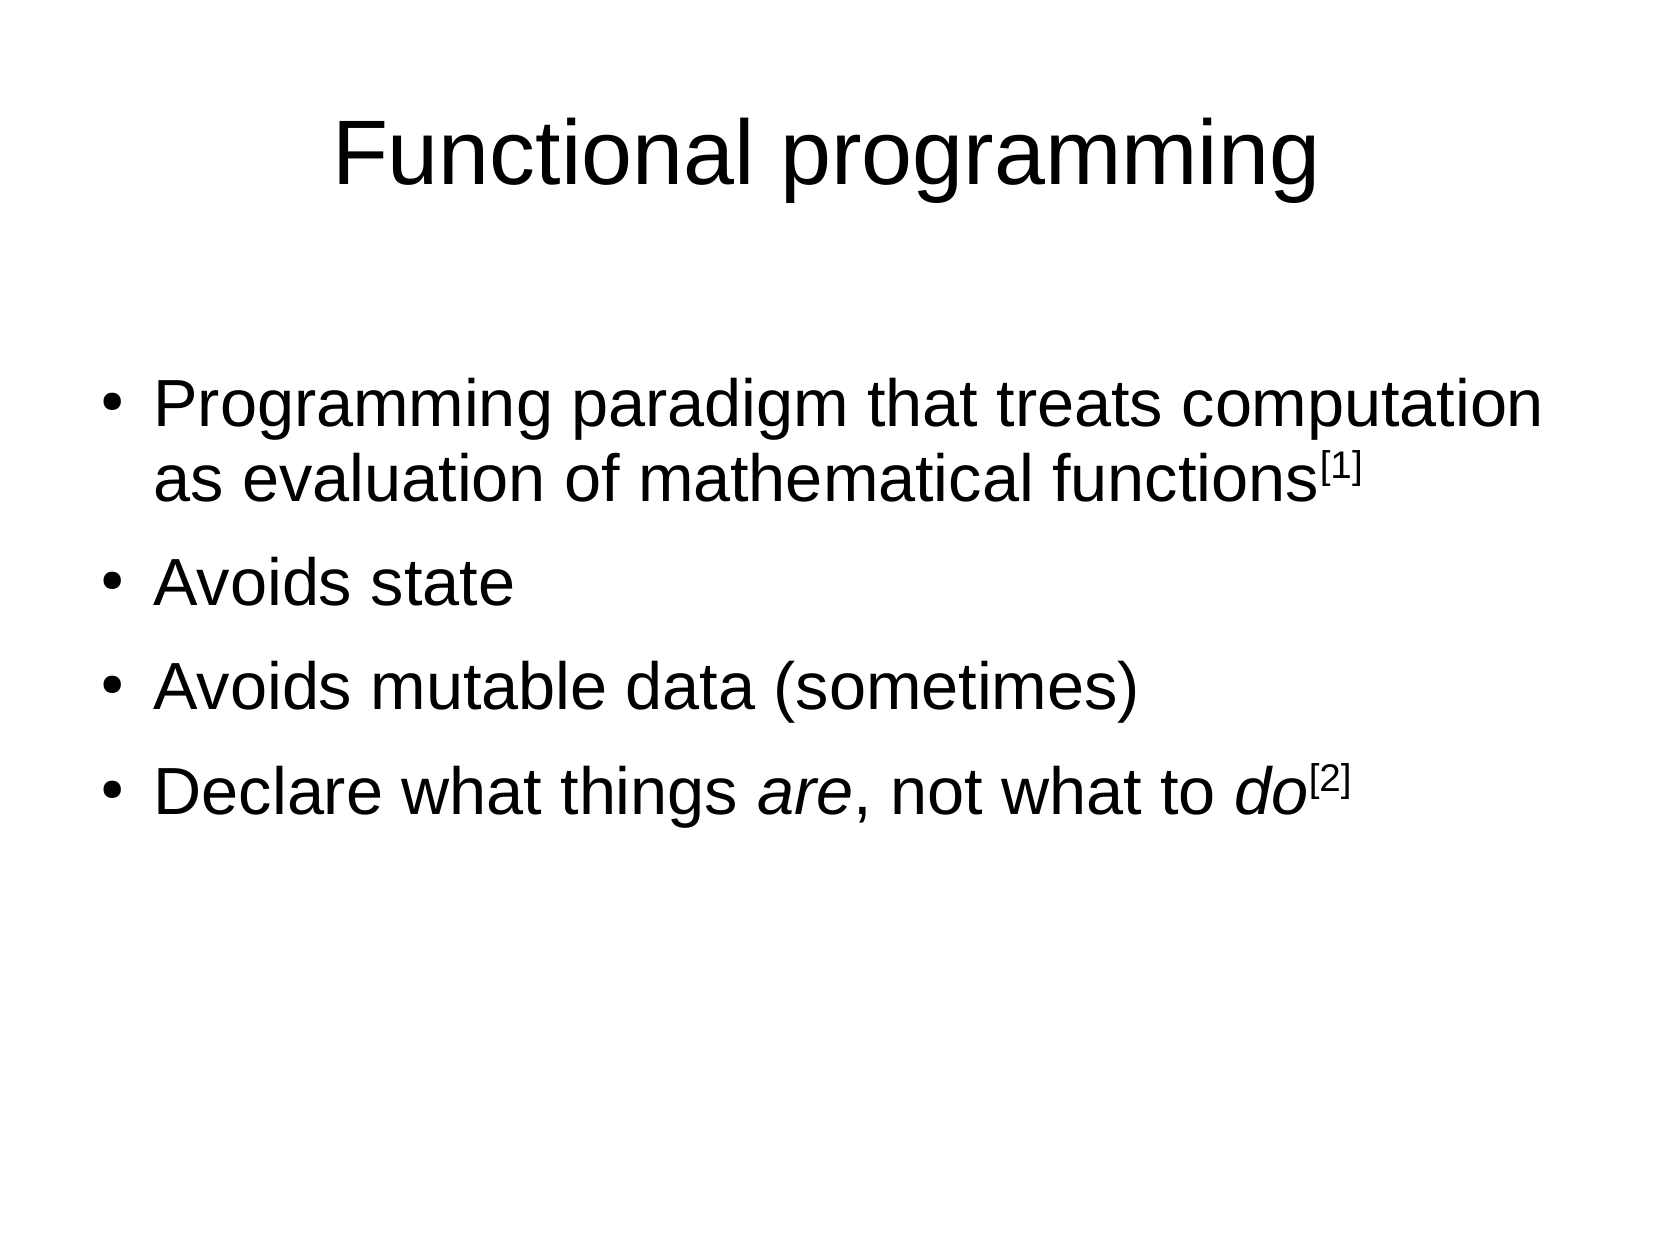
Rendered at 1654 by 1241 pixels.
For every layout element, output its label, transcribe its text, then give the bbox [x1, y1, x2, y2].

title Functional programming [82, 49, 1571, 257]
list Programming paradigm that treats computation as evaluation of mathematical functions[1] Avoids state Avoids mutable data (sometimes) Declare what things are, not what to do[2] [82, 366, 1571, 1109]
